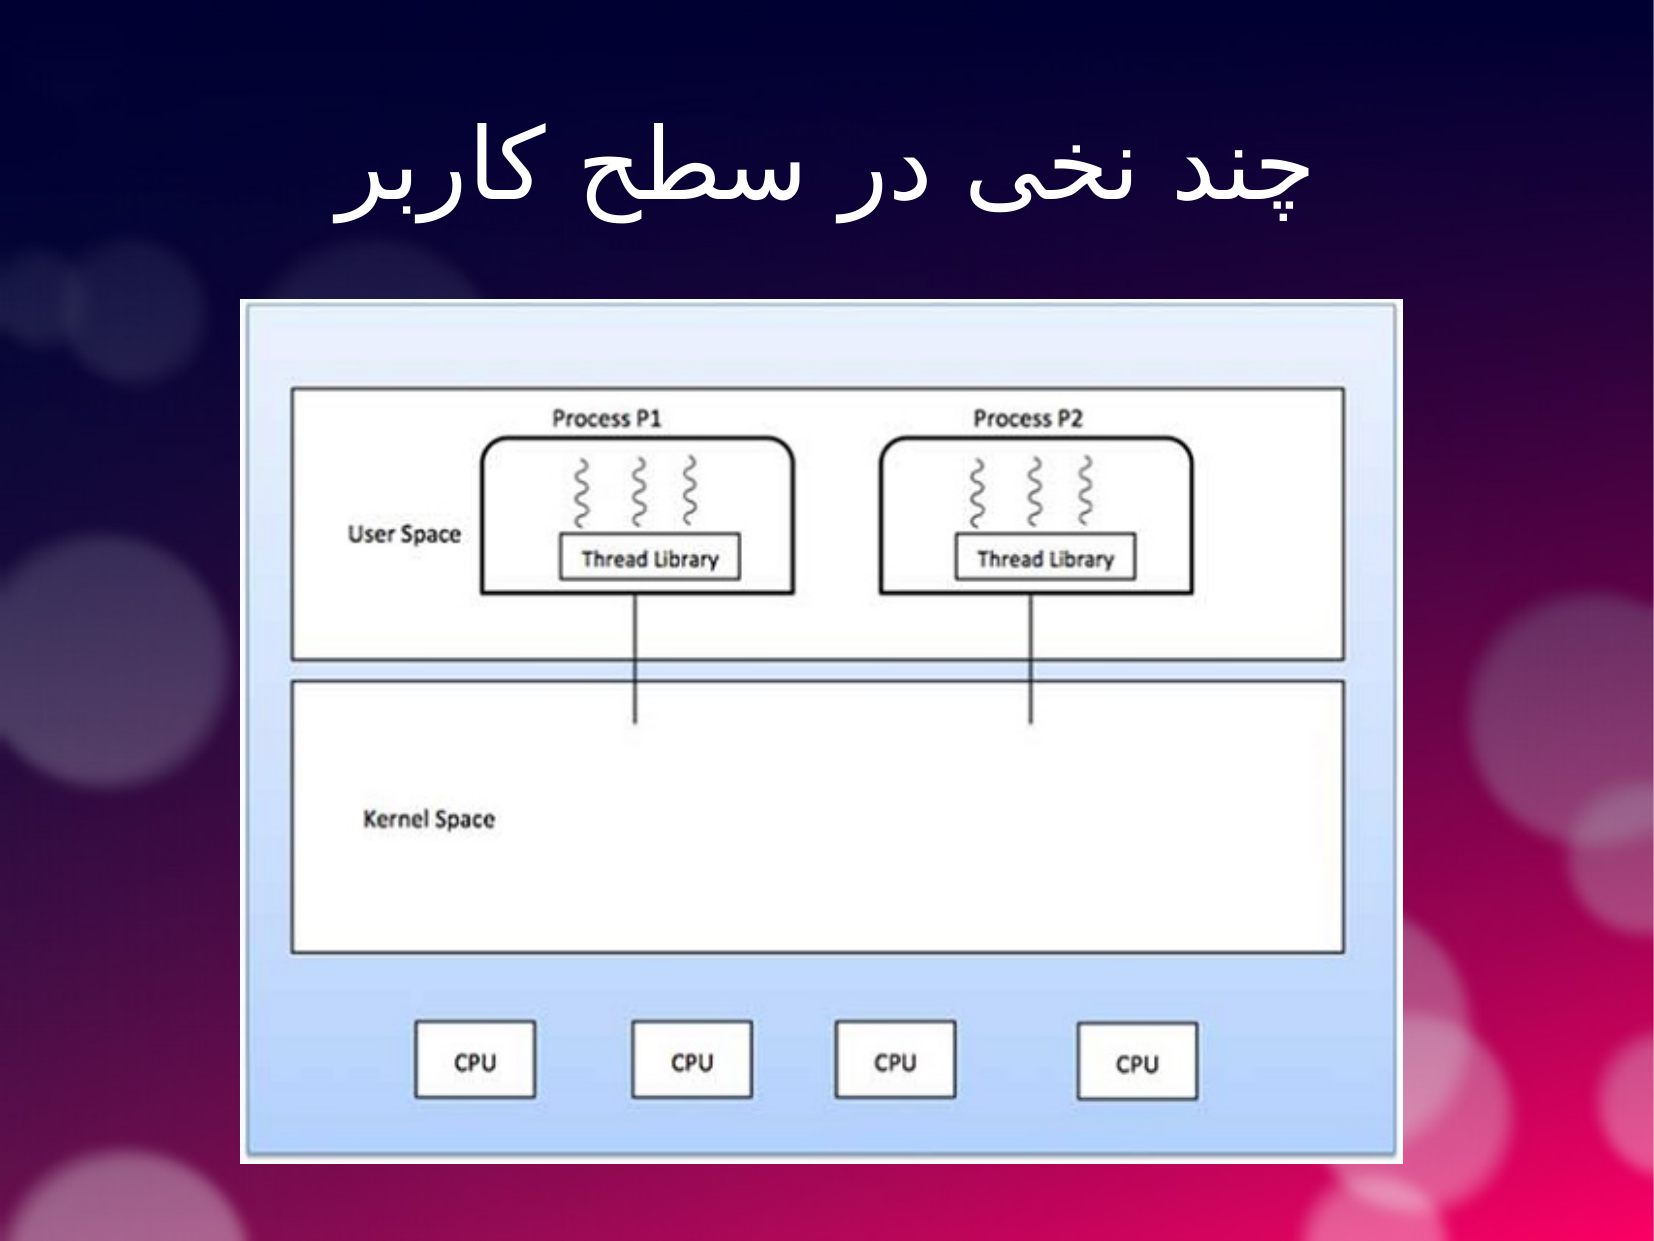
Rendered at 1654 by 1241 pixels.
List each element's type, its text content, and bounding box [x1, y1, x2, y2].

picture [0, 0, 1654, 1241]
title چند نخی در سطح کاربر [82, 61, 1571, 269]
